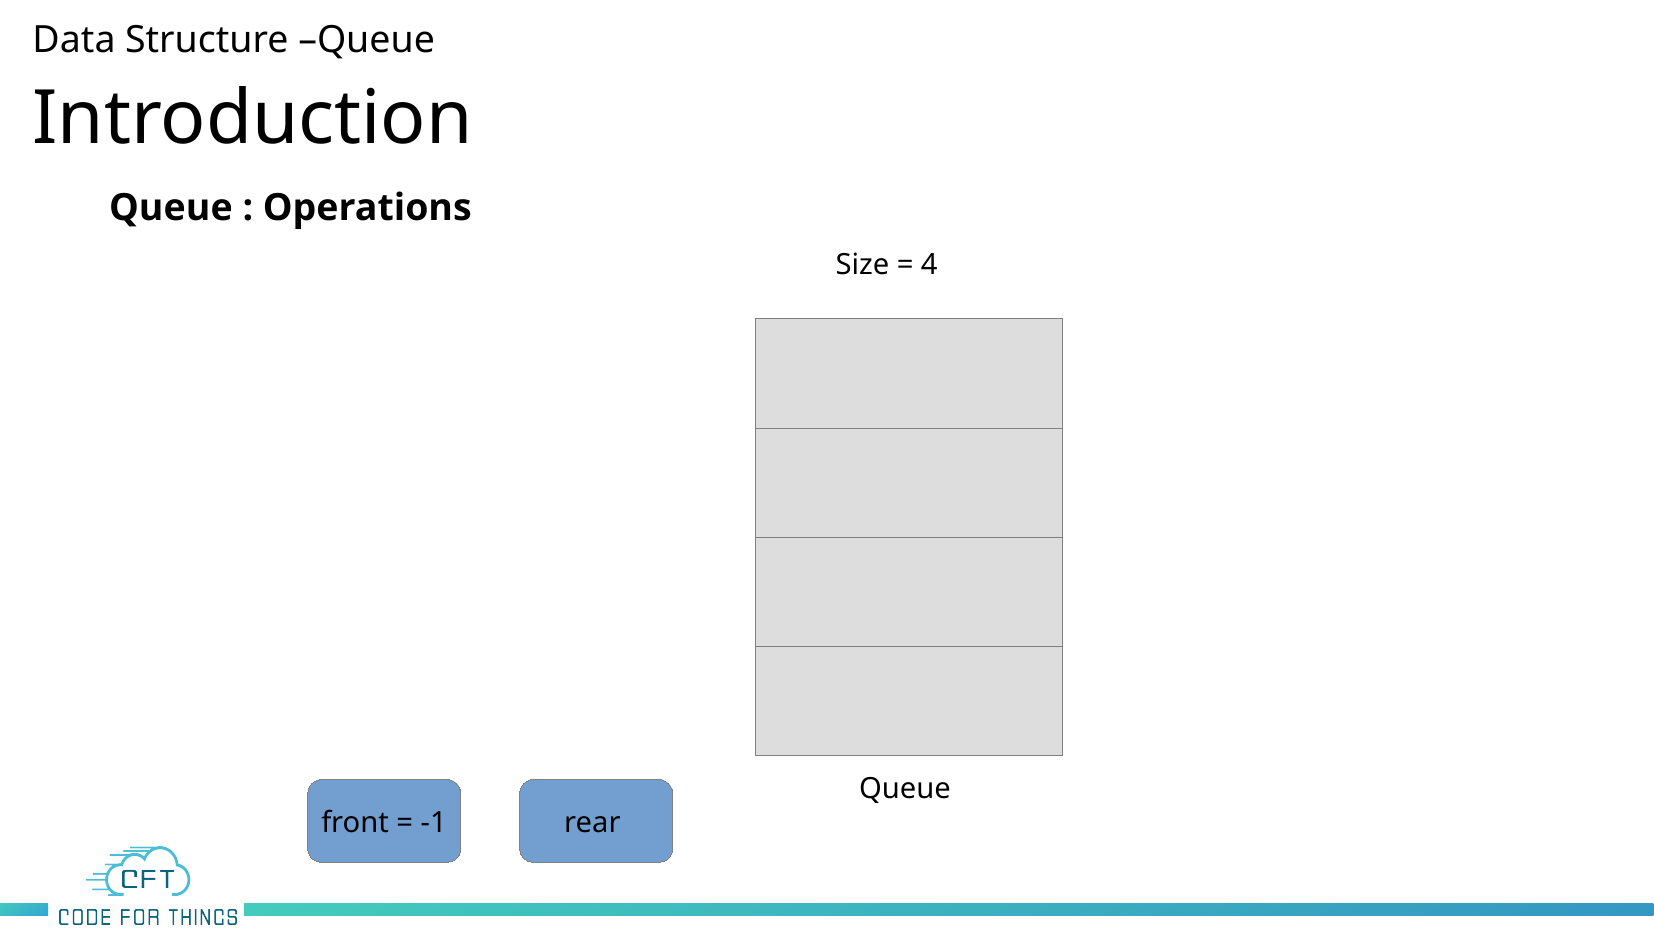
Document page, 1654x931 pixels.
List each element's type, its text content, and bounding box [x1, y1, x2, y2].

text_box front = -1 [307, 779, 461, 863]
text_box rear [519, 779, 673, 863]
text_box Queue : Operations [23, 173, 615, 243]
text_box Size = 4 [820, 236, 1009, 286]
text_box [755, 318, 1063, 756]
title Data Structure –Queue Introduction [32, 12, 1184, 166]
picture [59, 846, 237, 925]
text_box Queue [844, 759, 971, 810]
